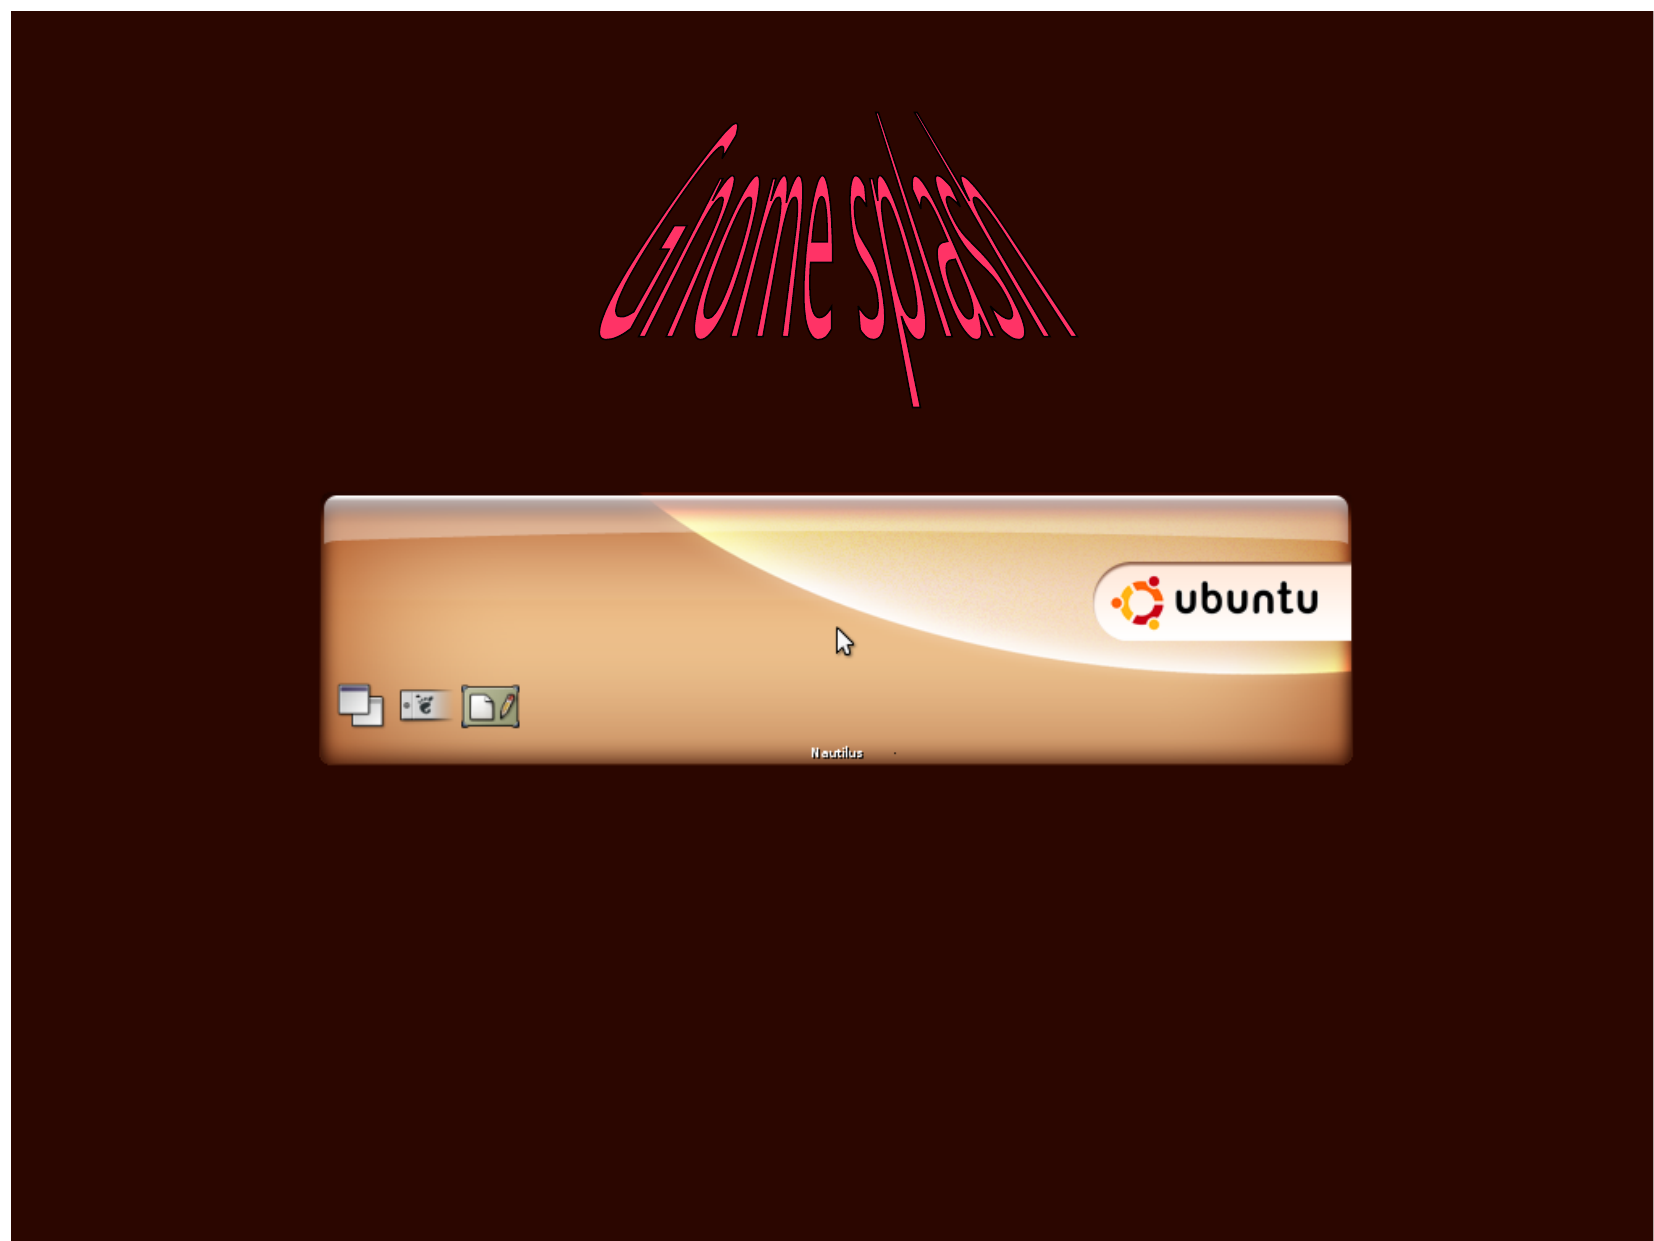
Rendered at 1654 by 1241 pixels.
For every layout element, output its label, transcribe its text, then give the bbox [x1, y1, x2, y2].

text_box Gnome splash [803, 175, 833, 340]
text_box Gnome splash [869, 175, 926, 408]
text_box Gnome splash [638, 175, 735, 337]
text_box Gnome splash [849, 175, 885, 340]
text_box Gnome splash [694, 175, 760, 340]
text_box Gnome splash [730, 175, 803, 337]
text_box Gnome splash [914, 112, 1078, 337]
picture [11, 11, 1654, 1241]
text_box Gnome splash [912, 175, 995, 340]
text_box Gnome splash [875, 112, 953, 337]
text_box Gnome splash [935, 175, 1025, 340]
text_box Gnome splash [599, 123, 738, 340]
